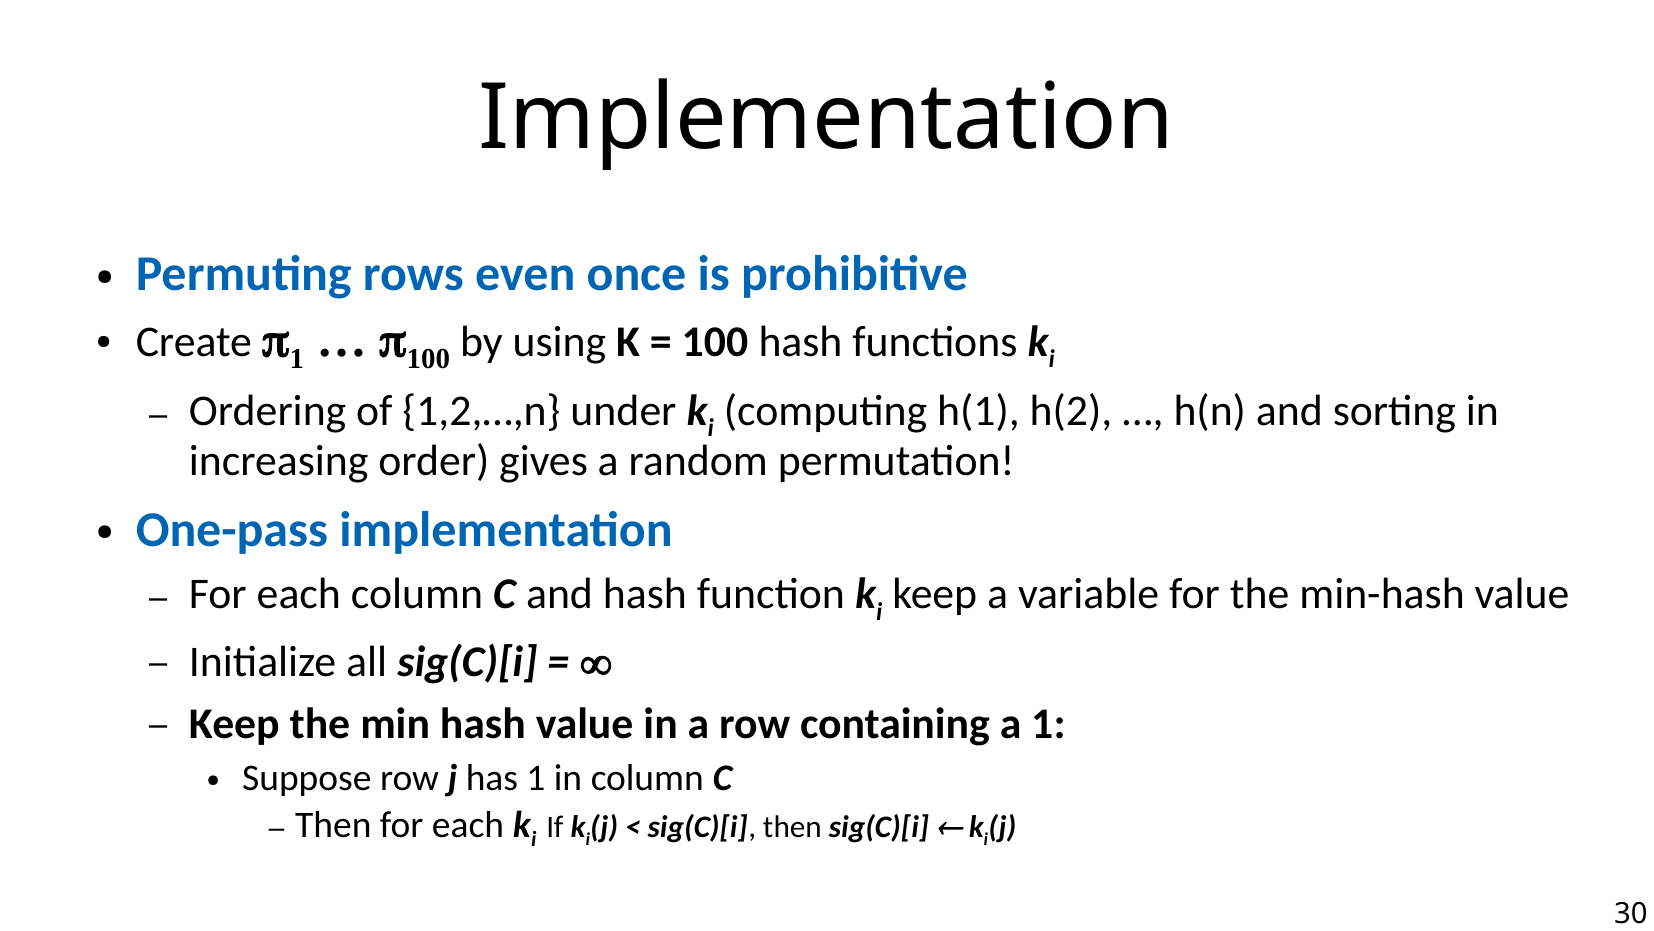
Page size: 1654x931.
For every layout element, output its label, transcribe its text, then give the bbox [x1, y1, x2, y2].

title Implementation [82, 1, 1571, 226]
list Permuting rows even once is prohibitive Create 1 … 100 by using K = 100 hash functions ki Ordering of {1,2,…,n} under ki (computing h(1), h(2), …, h(n) and sorting in increasing order) gives a random permutation! One-pass implementation For each column C and hash function ki keep a variable for the min-hash value Initialize all sig(C)[i] =  Keep the min hash value in a row containing a 1: Suppose row j has 1 in column C Then for each ki If ki(j) < sig(C)[i], then sig(C)[i]  ki(j) [82, 253, 1571, 881]
